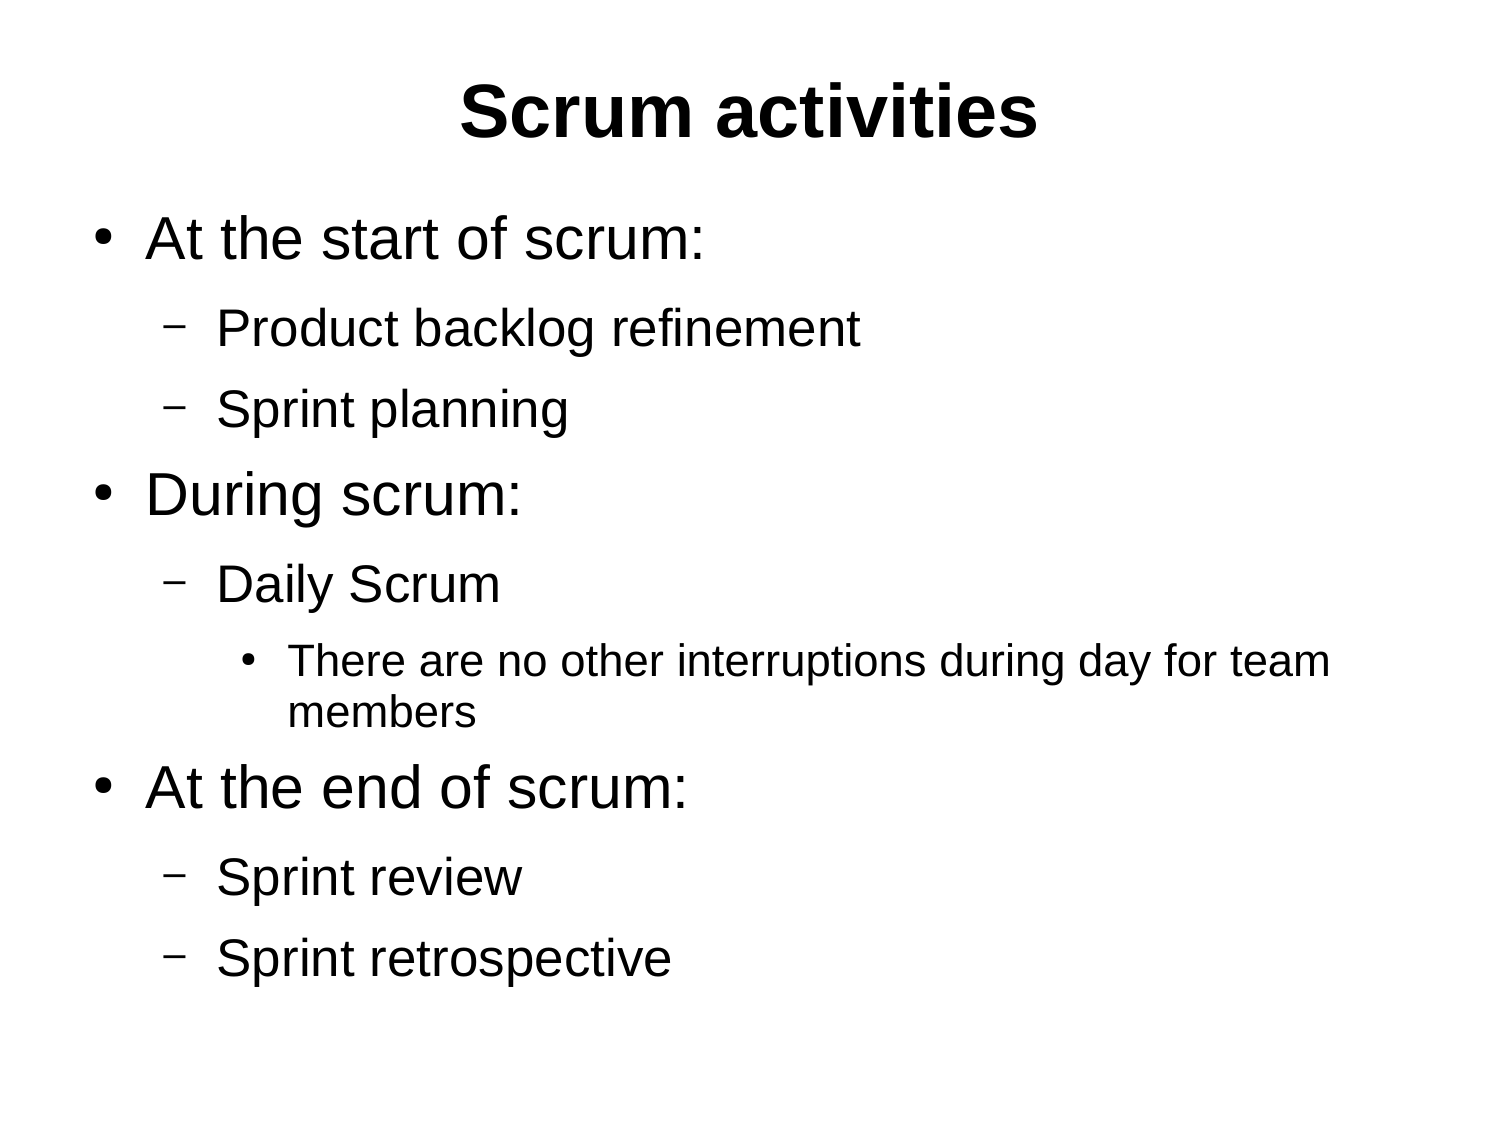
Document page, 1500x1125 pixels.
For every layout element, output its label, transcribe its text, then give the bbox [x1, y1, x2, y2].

title Scrum activities [75, 44, 1425, 177]
list At the start of scrum: Product backlog refinement Sprint planning During scrum: Daily Scrum There are no other interruptions during day for team members At the end of scrum: Sprint review Sprint retrospective [75, 204, 1395, 1075]
